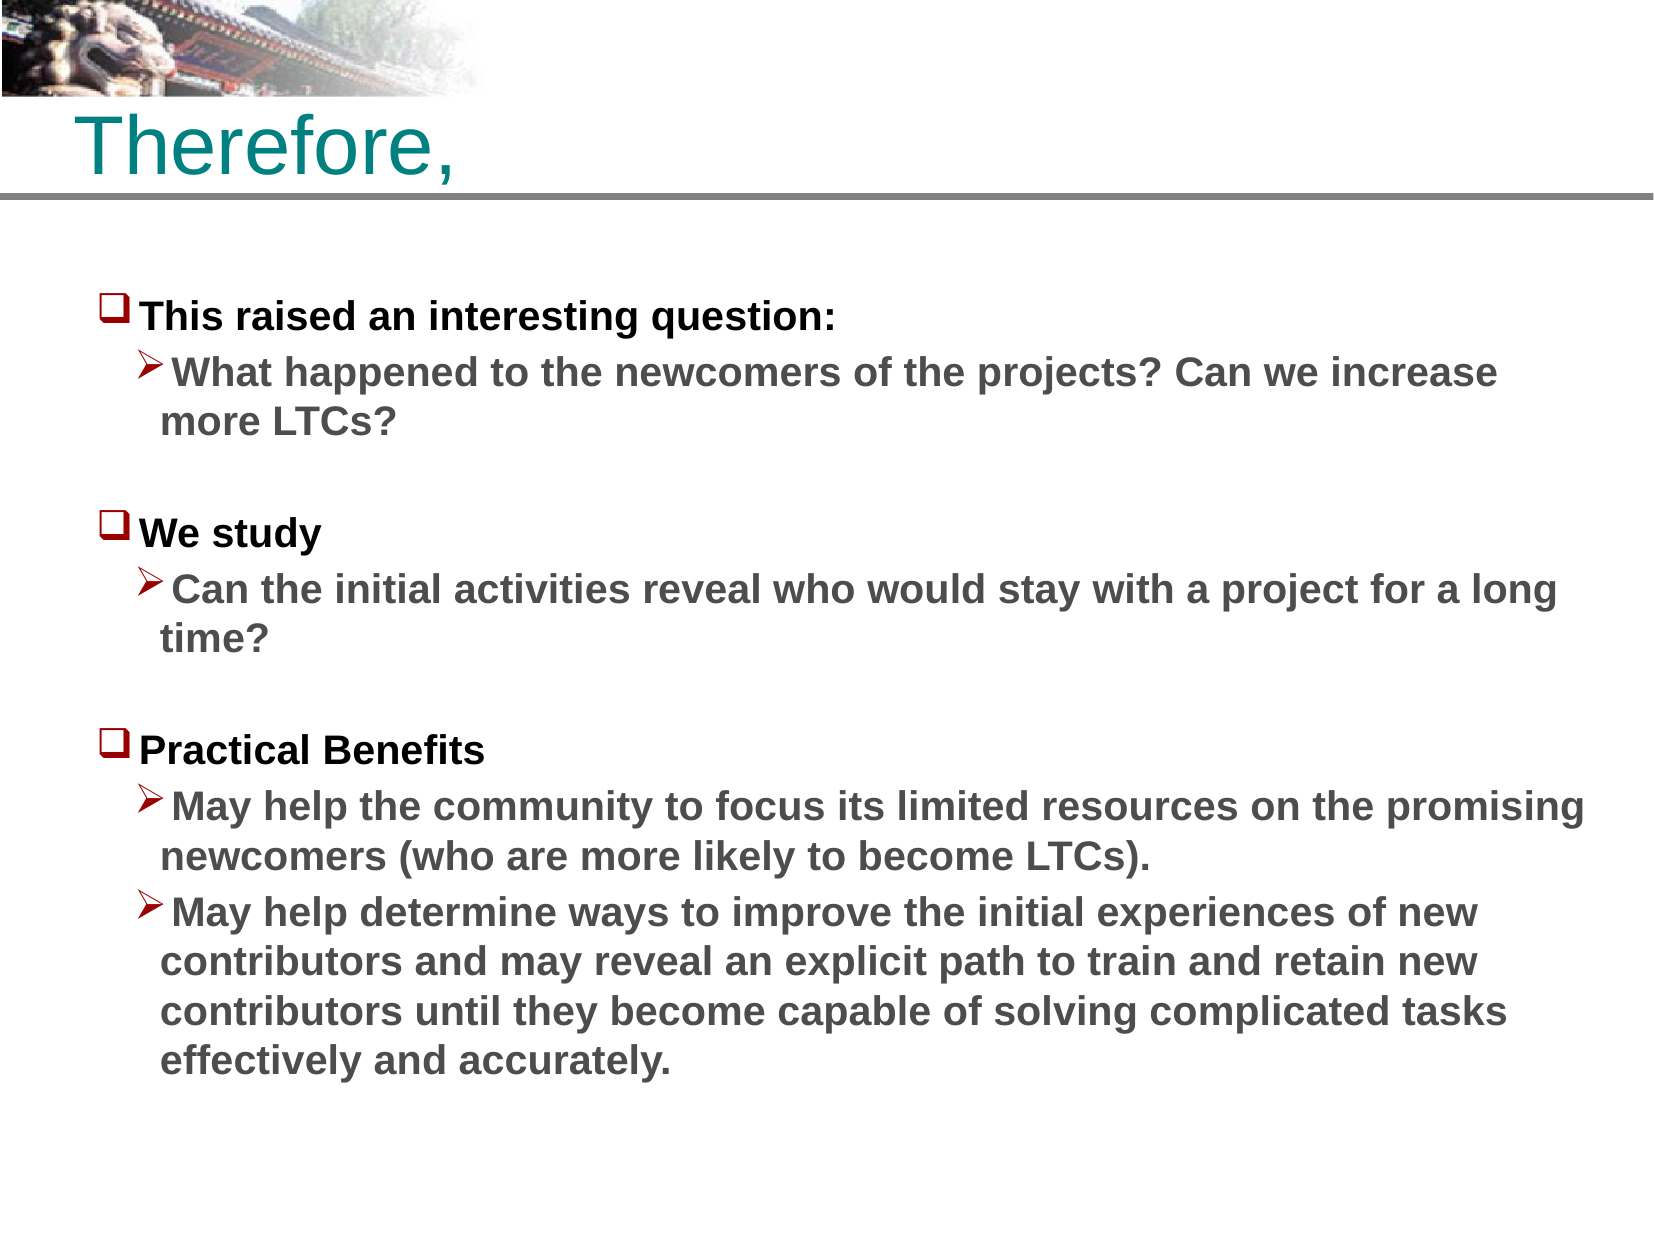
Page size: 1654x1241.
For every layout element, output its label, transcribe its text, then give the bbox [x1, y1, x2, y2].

list This raised an interesting question: What happened to the newcomers of the projects? Can we increase more LTCs? We study Can the initial activities reveal who would stay with a project for a long time? Practical Benefits May help the community to focus its limited resources on the promising newcomers (who are more likely to become LTCs). May help determine ways to improve the initial experiences of new contributors and may reveal an explicit path to train and retain new contributors until they become capable of solving complicated tasks effectively and accurately. [75, 225, 1602, 1096]
title Therefore, [58, 82, 1583, 199]
picture [0, 0, 524, 97]
